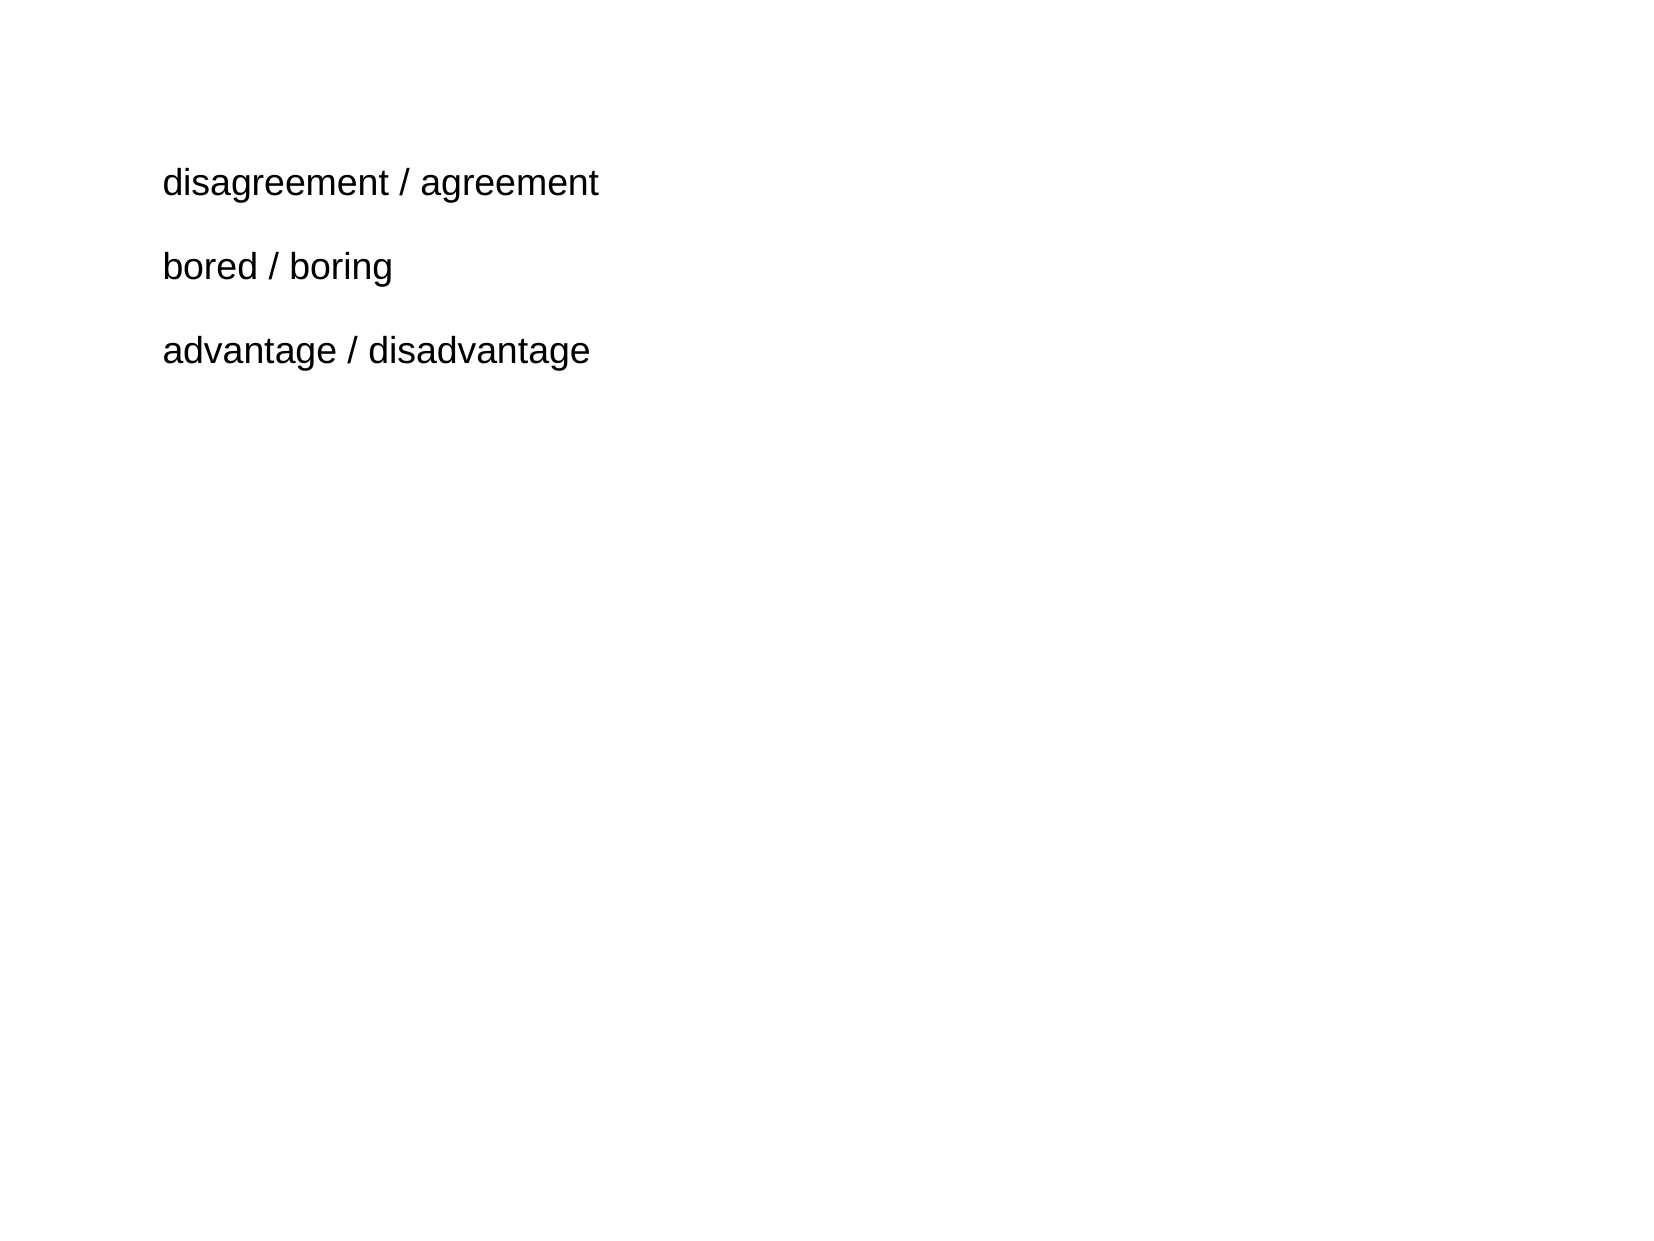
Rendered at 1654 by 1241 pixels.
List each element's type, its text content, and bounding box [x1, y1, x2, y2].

text_box disagreement / agreement bored / boring advantage / disadvantage [147, 154, 1477, 380]
